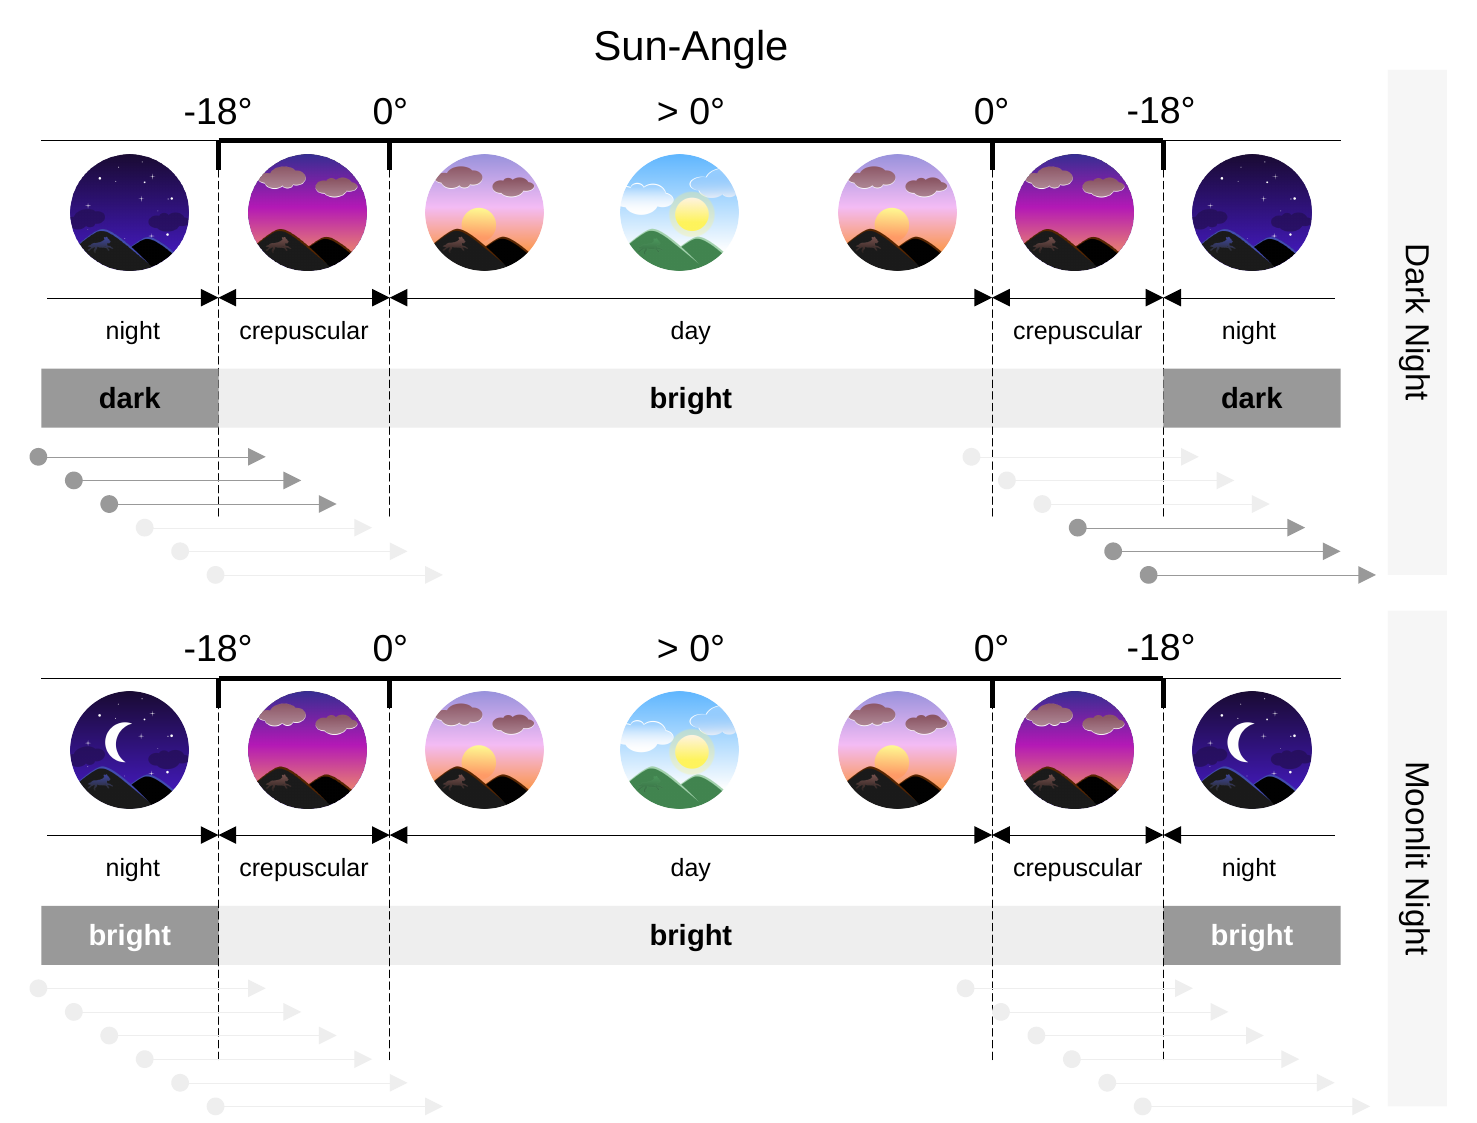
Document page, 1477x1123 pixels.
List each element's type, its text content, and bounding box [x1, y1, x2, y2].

text_box 0° [921, 620, 1062, 678]
picture [1192, 154, 1312, 271]
text_box -18° [1088, 81, 1235, 141]
text_box > 0° [620, 82, 762, 140]
picture [1015, 154, 1134, 271]
picture [70, 154, 189, 271]
text_box 0° [320, 620, 461, 678]
text_box night [1163, 309, 1335, 362]
text_box -18° [147, 82, 289, 140]
text_box bright [41, 905, 219, 965]
text_box Moonlit Night [1387, 610, 1447, 1107]
picture [248, 691, 367, 809]
text_box crepuscular [992, 846, 1163, 899]
text_box dark [1163, 368, 1341, 428]
text_box night [1163, 846, 1335, 899]
text_box bright [219, 905, 1163, 965]
picture [1192, 691, 1312, 809]
text_box 0° [320, 82, 461, 140]
text_box day [389, 846, 992, 899]
text_box -18° [1088, 619, 1235, 679]
text_box day [389, 309, 992, 362]
text_box bright [219, 368, 1163, 428]
text_box night [47, 309, 219, 362]
text_box crepuscular [992, 309, 1163, 362]
text_box bright [1163, 905, 1341, 965]
picture [425, 154, 544, 271]
text_box crepuscular [219, 846, 389, 899]
text_box night [47, 846, 219, 899]
text_box -18° [147, 620, 289, 678]
picture [248, 154, 367, 271]
picture [1015, 691, 1134, 809]
text_box crepuscular [219, 309, 389, 362]
text_box Dark Night [1387, 69, 1447, 575]
picture [838, 154, 957, 271]
text_box > 0° [620, 620, 762, 678]
picture [838, 691, 957, 809]
picture [70, 691, 189, 809]
text_box dark [41, 368, 219, 428]
picture [425, 691, 544, 809]
picture [620, 154, 739, 271]
picture [620, 691, 739, 809]
text_box 0° [921, 82, 1062, 140]
text_box Sun-Angle [389, 15, 993, 78]
